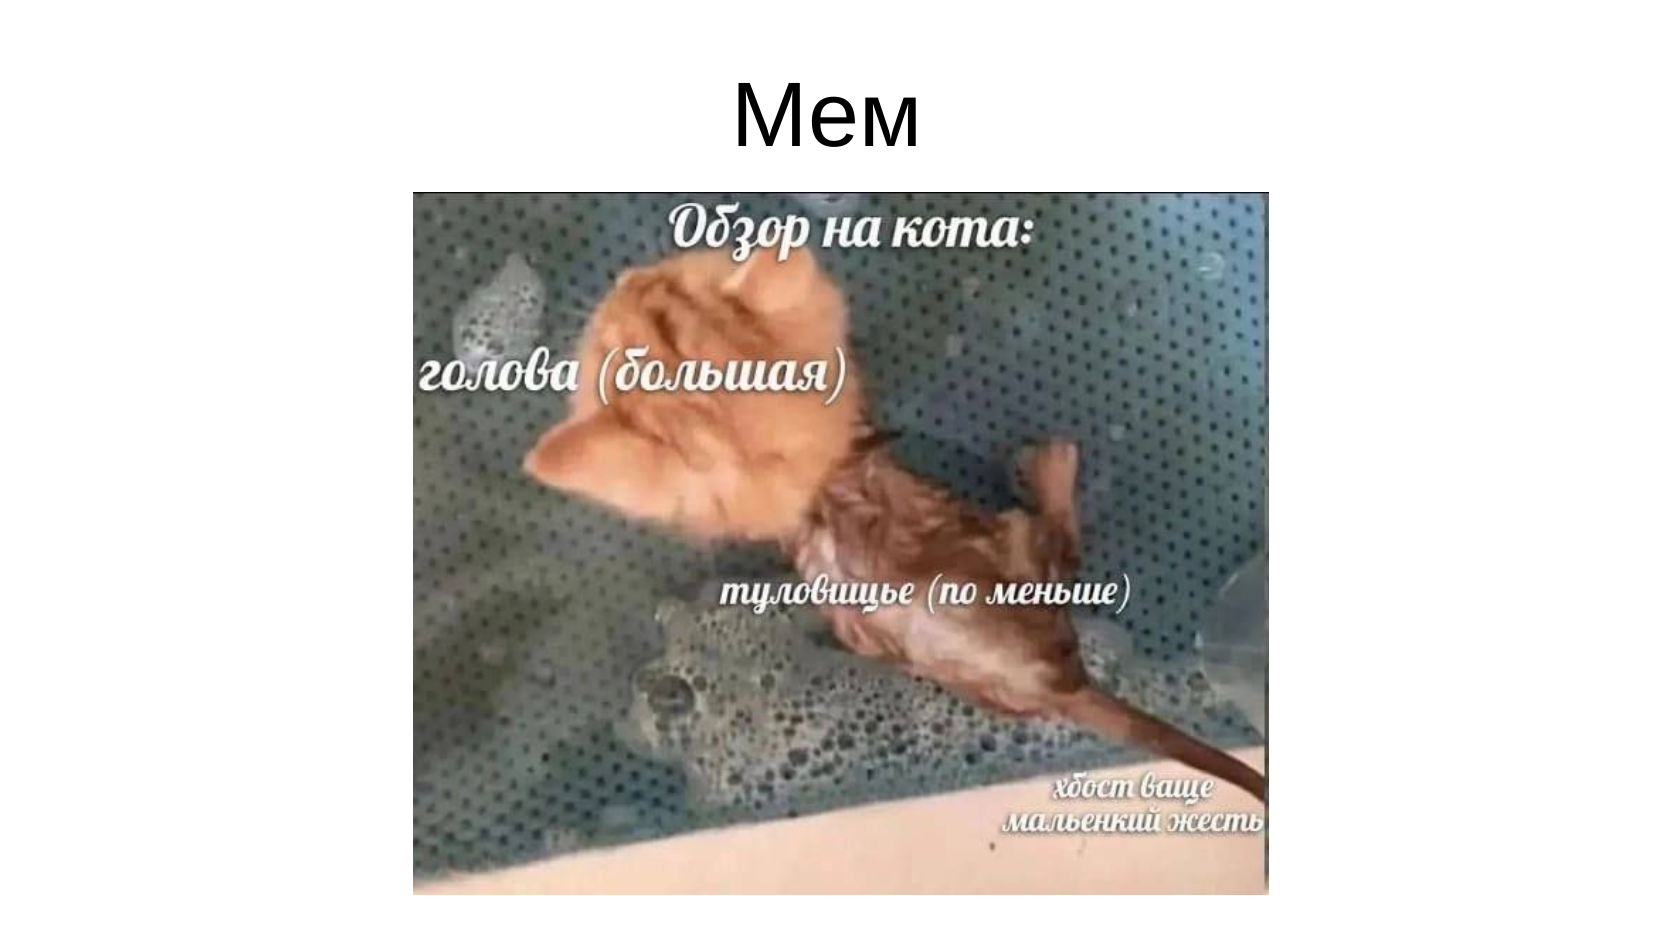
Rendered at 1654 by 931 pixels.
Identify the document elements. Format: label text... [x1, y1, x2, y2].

picture [413, 192, 1269, 895]
title Мем [82, 37, 1571, 193]
